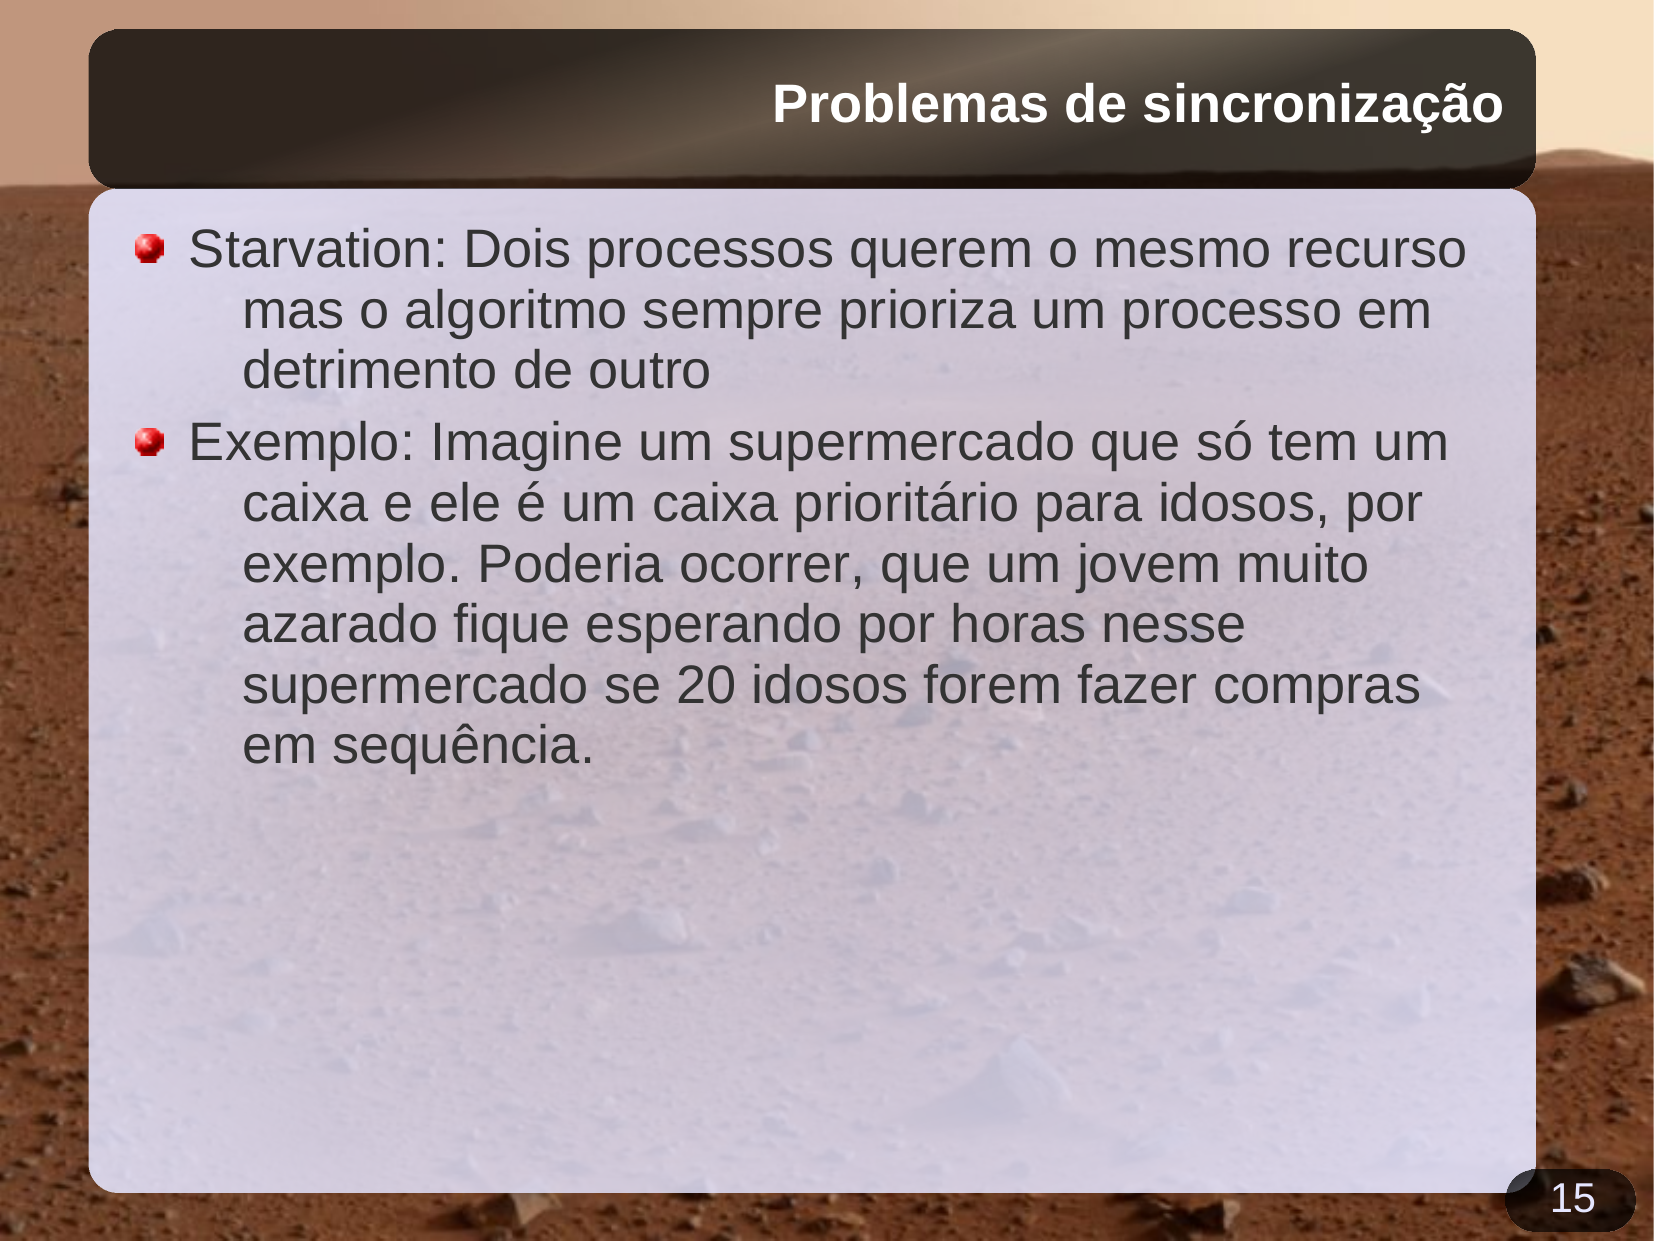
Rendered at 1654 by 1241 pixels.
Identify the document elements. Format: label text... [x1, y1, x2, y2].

picture [0, 0, 1654, 1241]
title Problemas de sincronização [118, 59, 1506, 148]
list Starvation: Dois processos querem o mesmo recurso mas o algoritmo sempre prioriza um processo em detrimento de outro Exemplo: Imagine um supermercado que só tem um caixa e ele é um caixa prioritário para idosos, por exemplo. Poderia ocorrer, que um jovem muito azarado fique esperando por horas nesse supermercado se 20 idosos forem fazer compras em sequência. [118, 218, 1477, 1164]
